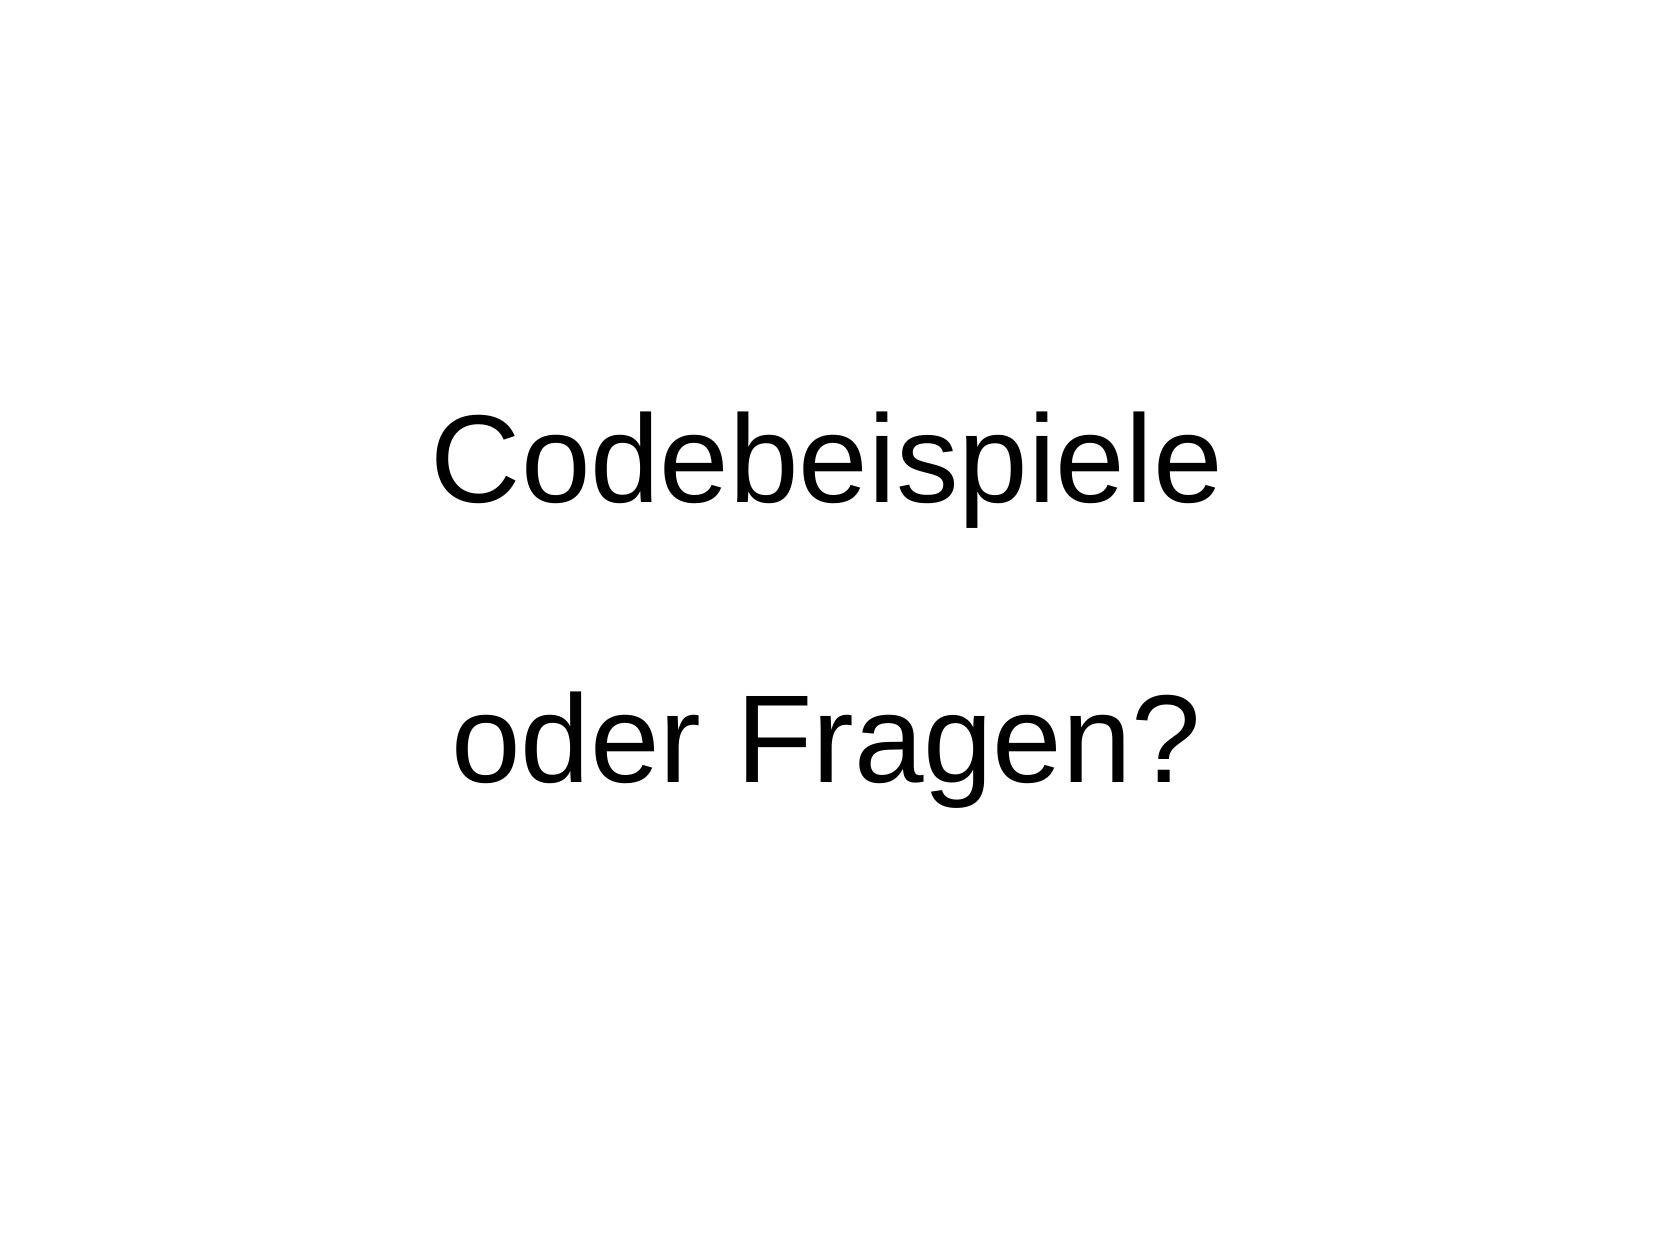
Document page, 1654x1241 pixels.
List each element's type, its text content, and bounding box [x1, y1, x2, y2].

subtitle Codebeispiele oder Fragen? [82, 49, 1571, 1010]
